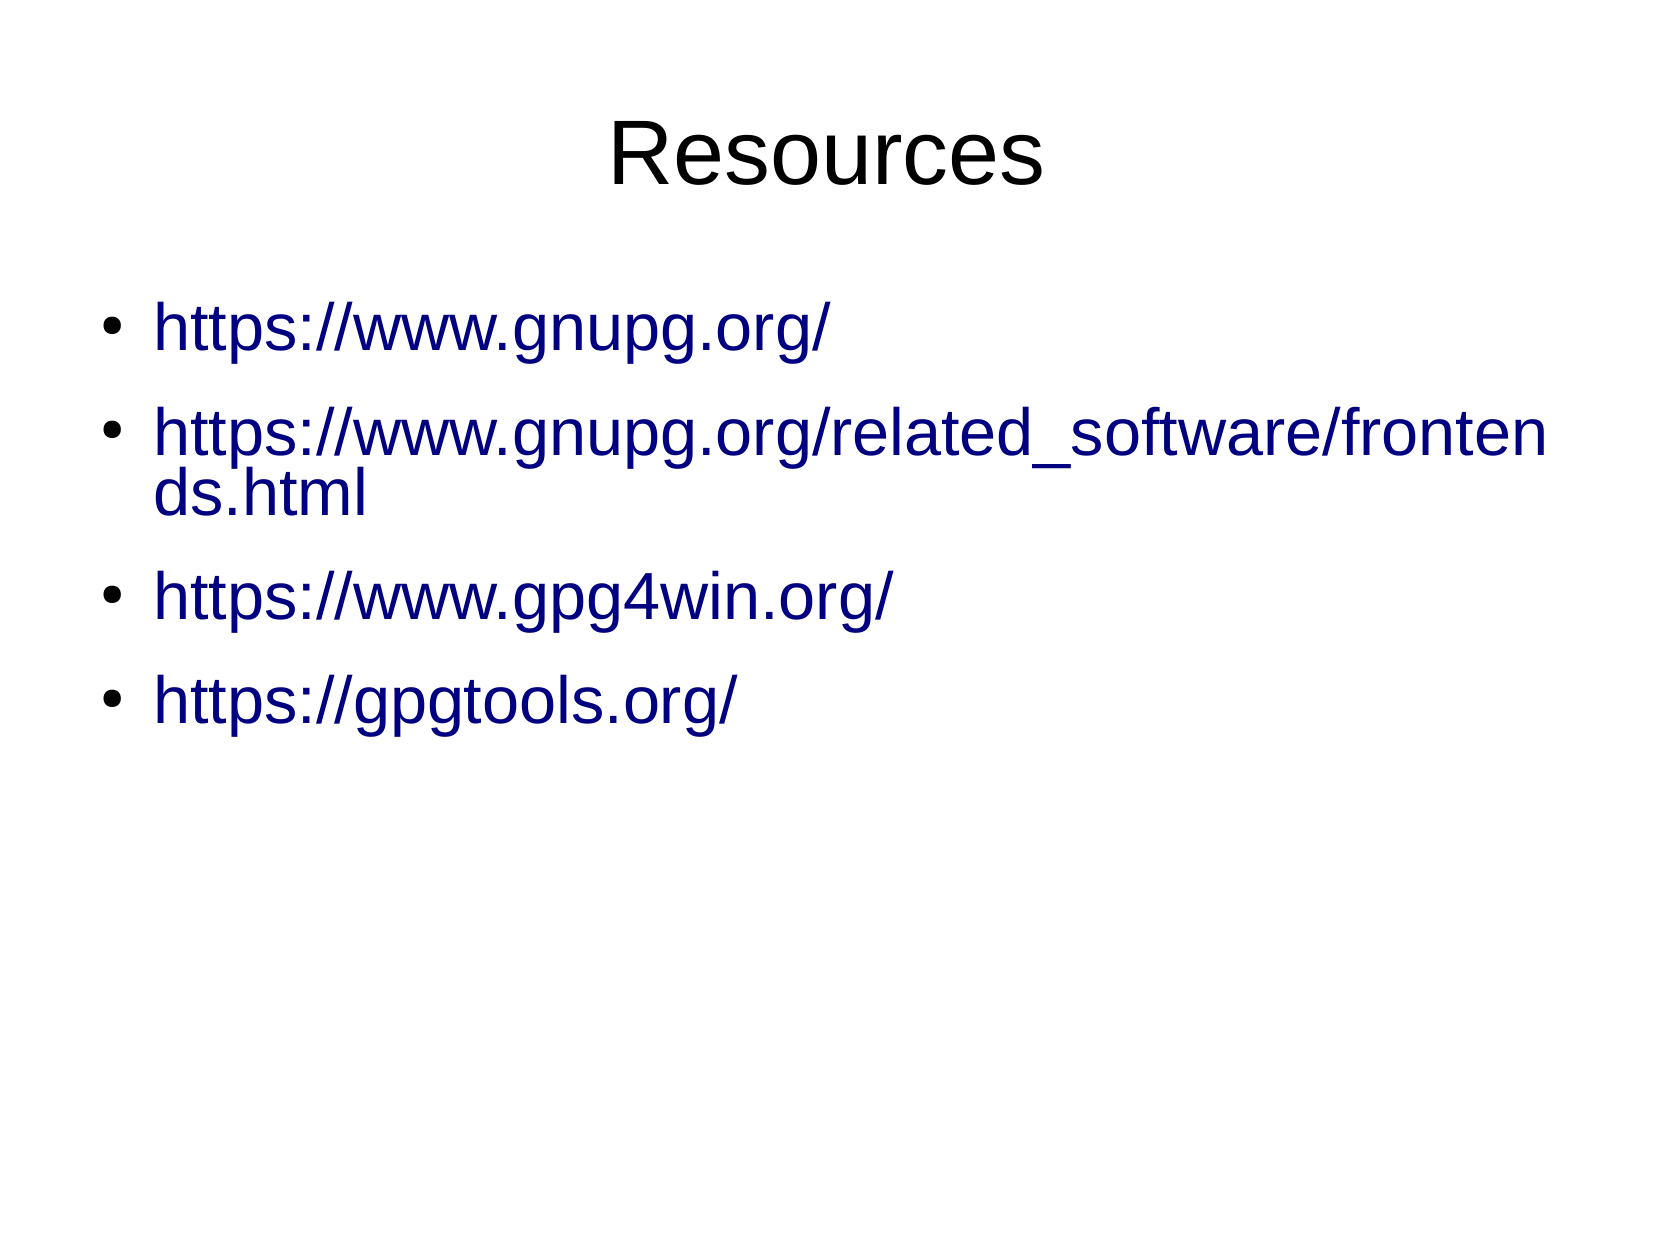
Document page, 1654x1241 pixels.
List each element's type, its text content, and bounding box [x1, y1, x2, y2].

list https://www.gnupg.org/ https://www.gnupg.org/related_software/frontends.html https://www.gpg4win.org/ https://gpgtools.org/ [82, 290, 1571, 1010]
title Resources [82, 49, 1571, 257]
